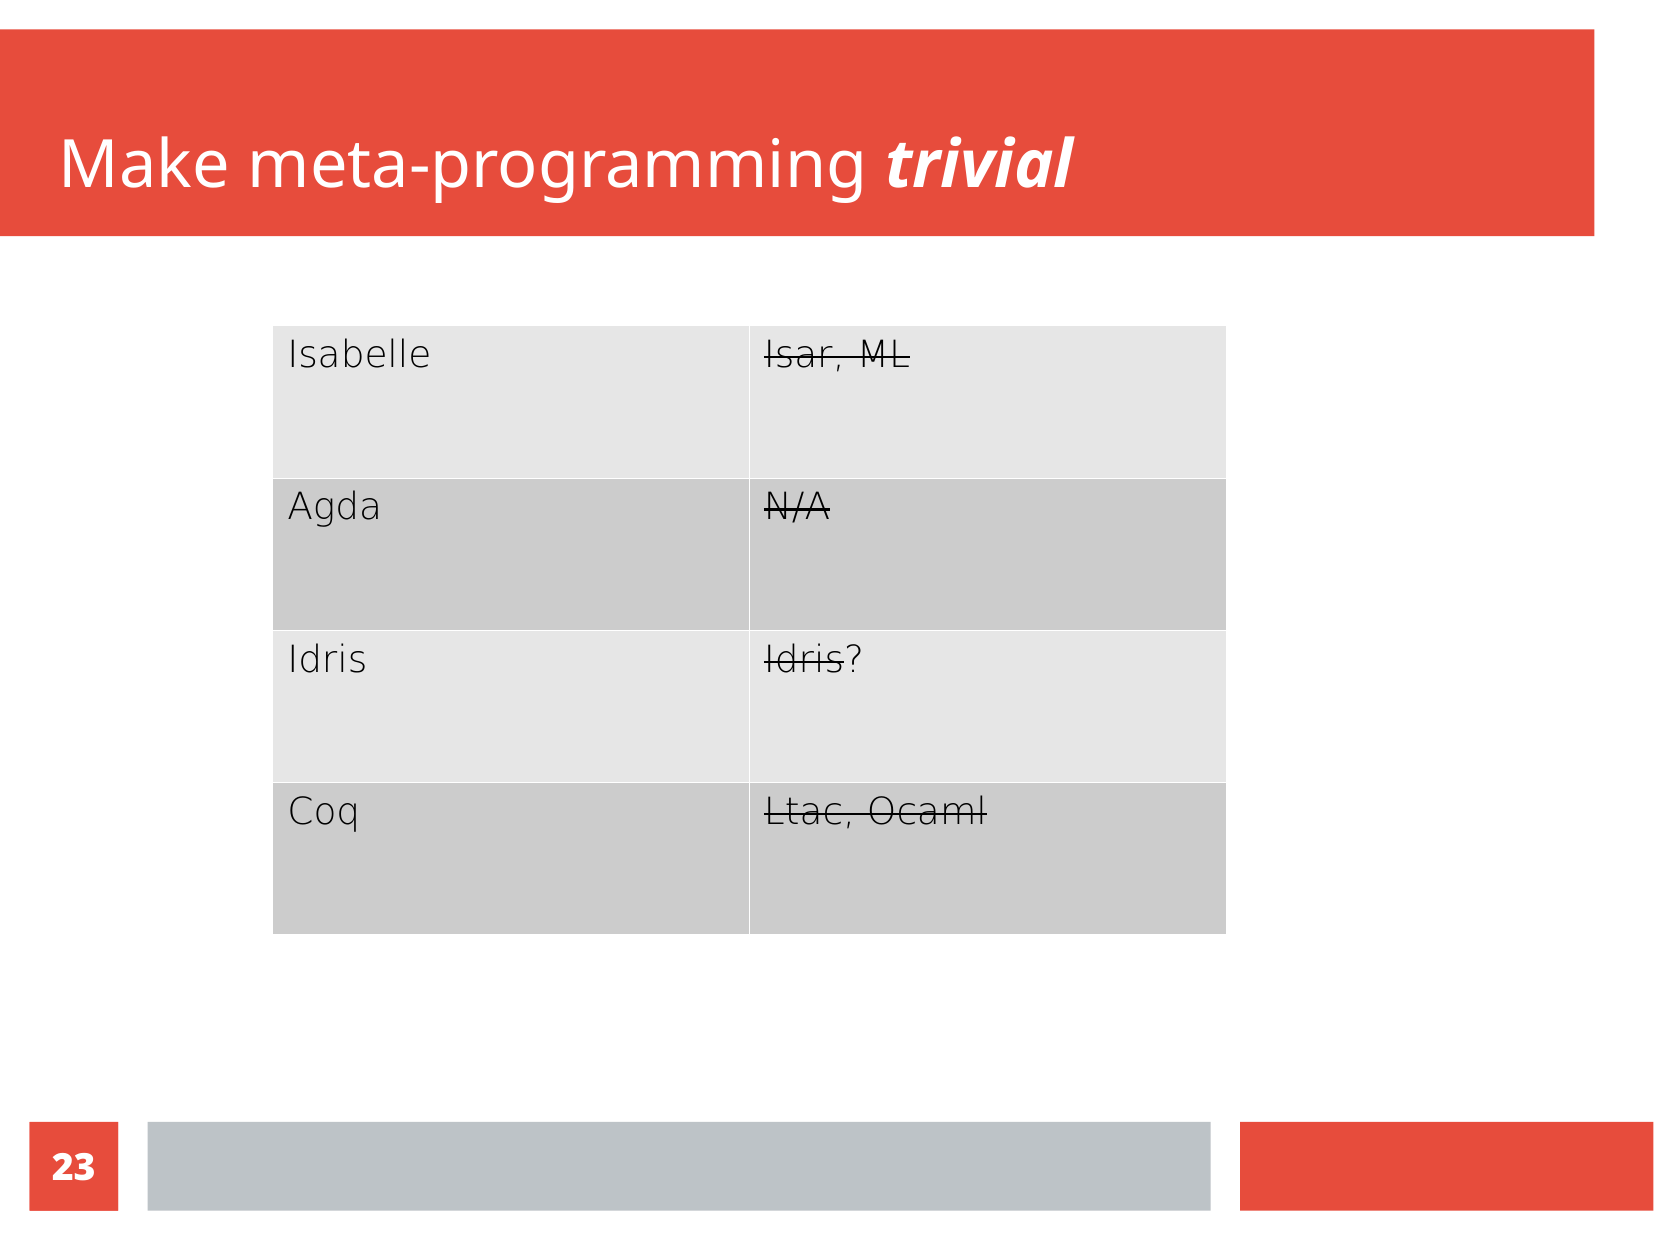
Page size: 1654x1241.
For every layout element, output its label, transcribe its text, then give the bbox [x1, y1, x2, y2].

table_cell Coq [273, 783, 749, 934]
table_header Isar, ML [750, 326, 1226, 478]
table_cell N/A [750, 479, 1226, 630]
table_cell Idris [273, 631, 749, 782]
table_cell Agda [273, 479, 749, 630]
table_cell Ltac, Ocaml [750, 783, 1226, 934]
table_cell Idris? [750, 631, 1226, 782]
title Make meta-programming trivial [59, 59, 1595, 207]
table_header Isabelle [273, 326, 749, 478]
